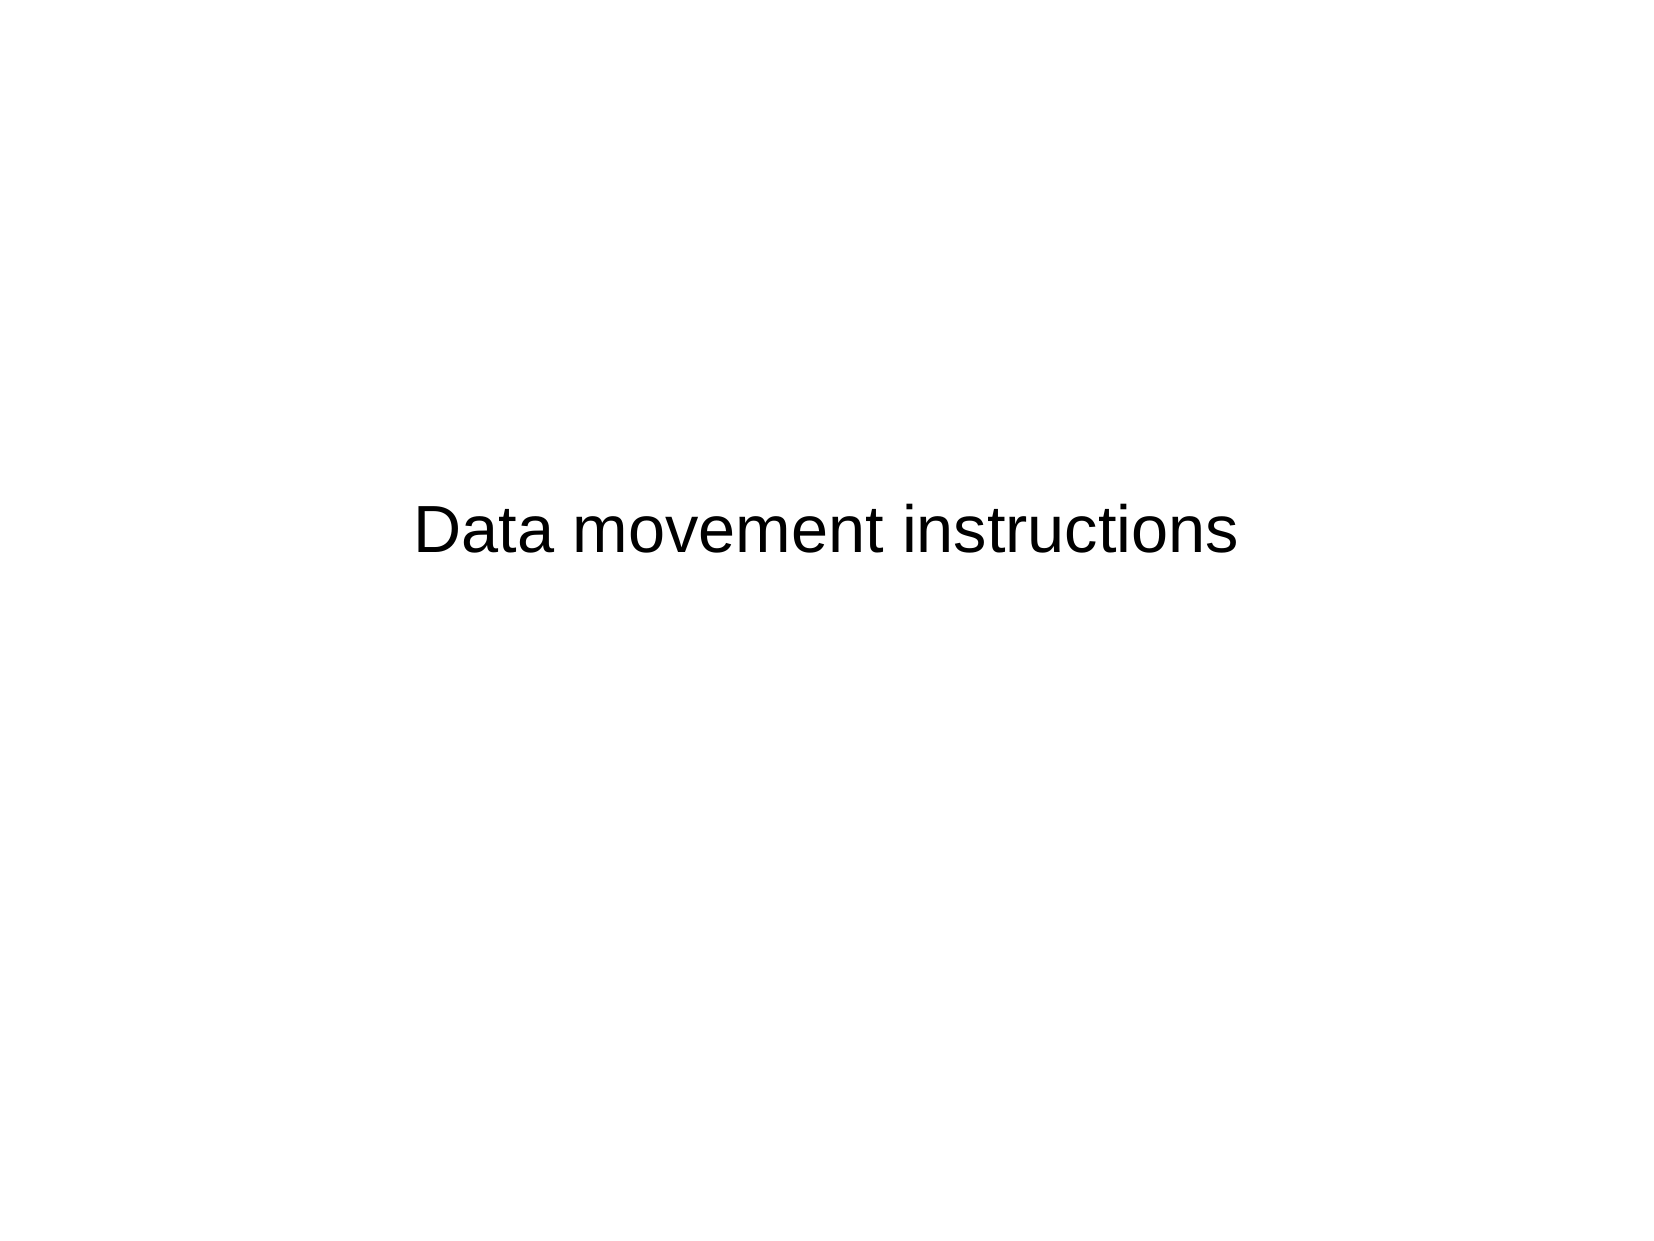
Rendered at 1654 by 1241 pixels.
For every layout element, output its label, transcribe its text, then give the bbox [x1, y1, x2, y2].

subtitle Data movement instructions [82, 49, 1571, 1010]
